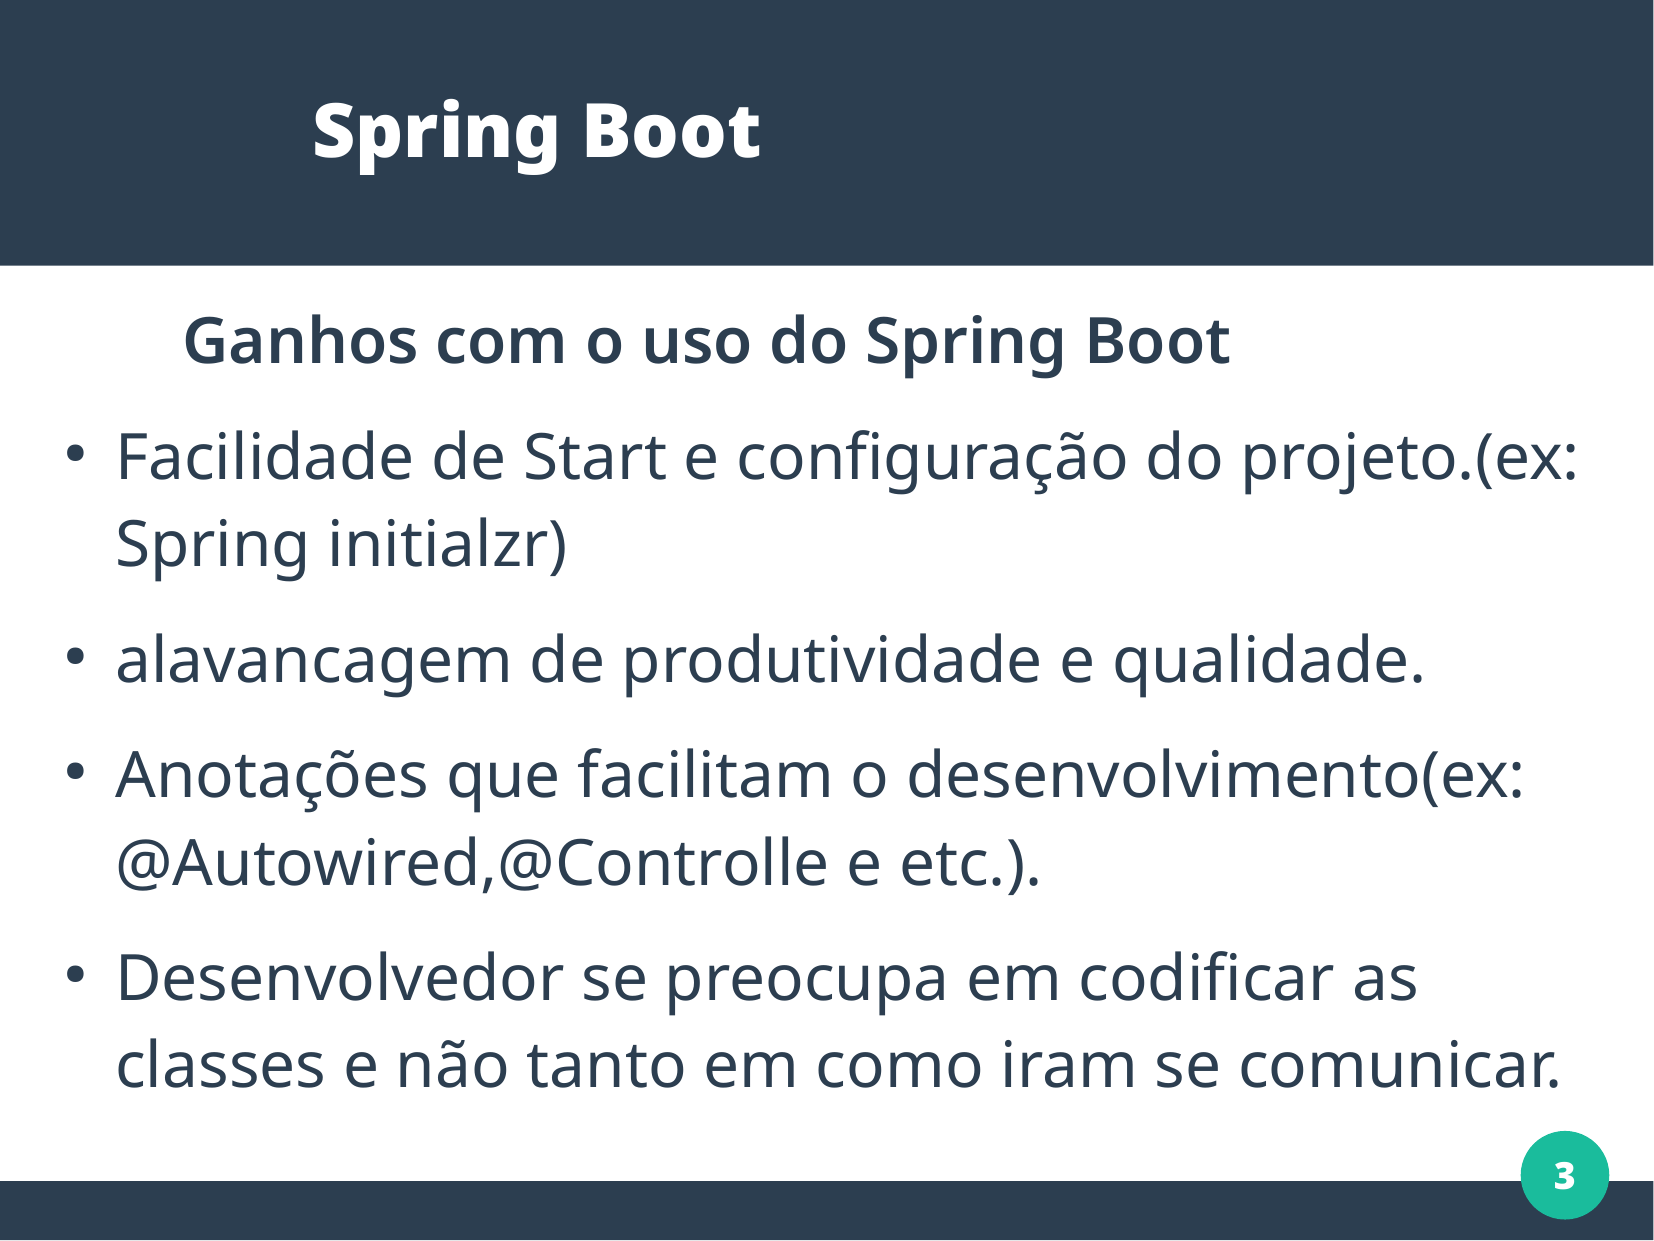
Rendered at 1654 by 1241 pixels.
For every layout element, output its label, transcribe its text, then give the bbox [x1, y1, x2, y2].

list Ganhos com o uso do Spring Boot Facilidade de Start e configuração do projeto.(ex: Spring initialzr) alavancagem de produtividade e qualidade. Anotações que facilitam o desenvolvimento(ex: @Autowired,@Controlle e etc.). Desenvolvedor se preocupa em codificar as classes e não tanto em como iram se comunicar. [47, 295, 1583, 1123]
title Spring Boot [59, 49, 1595, 207]
